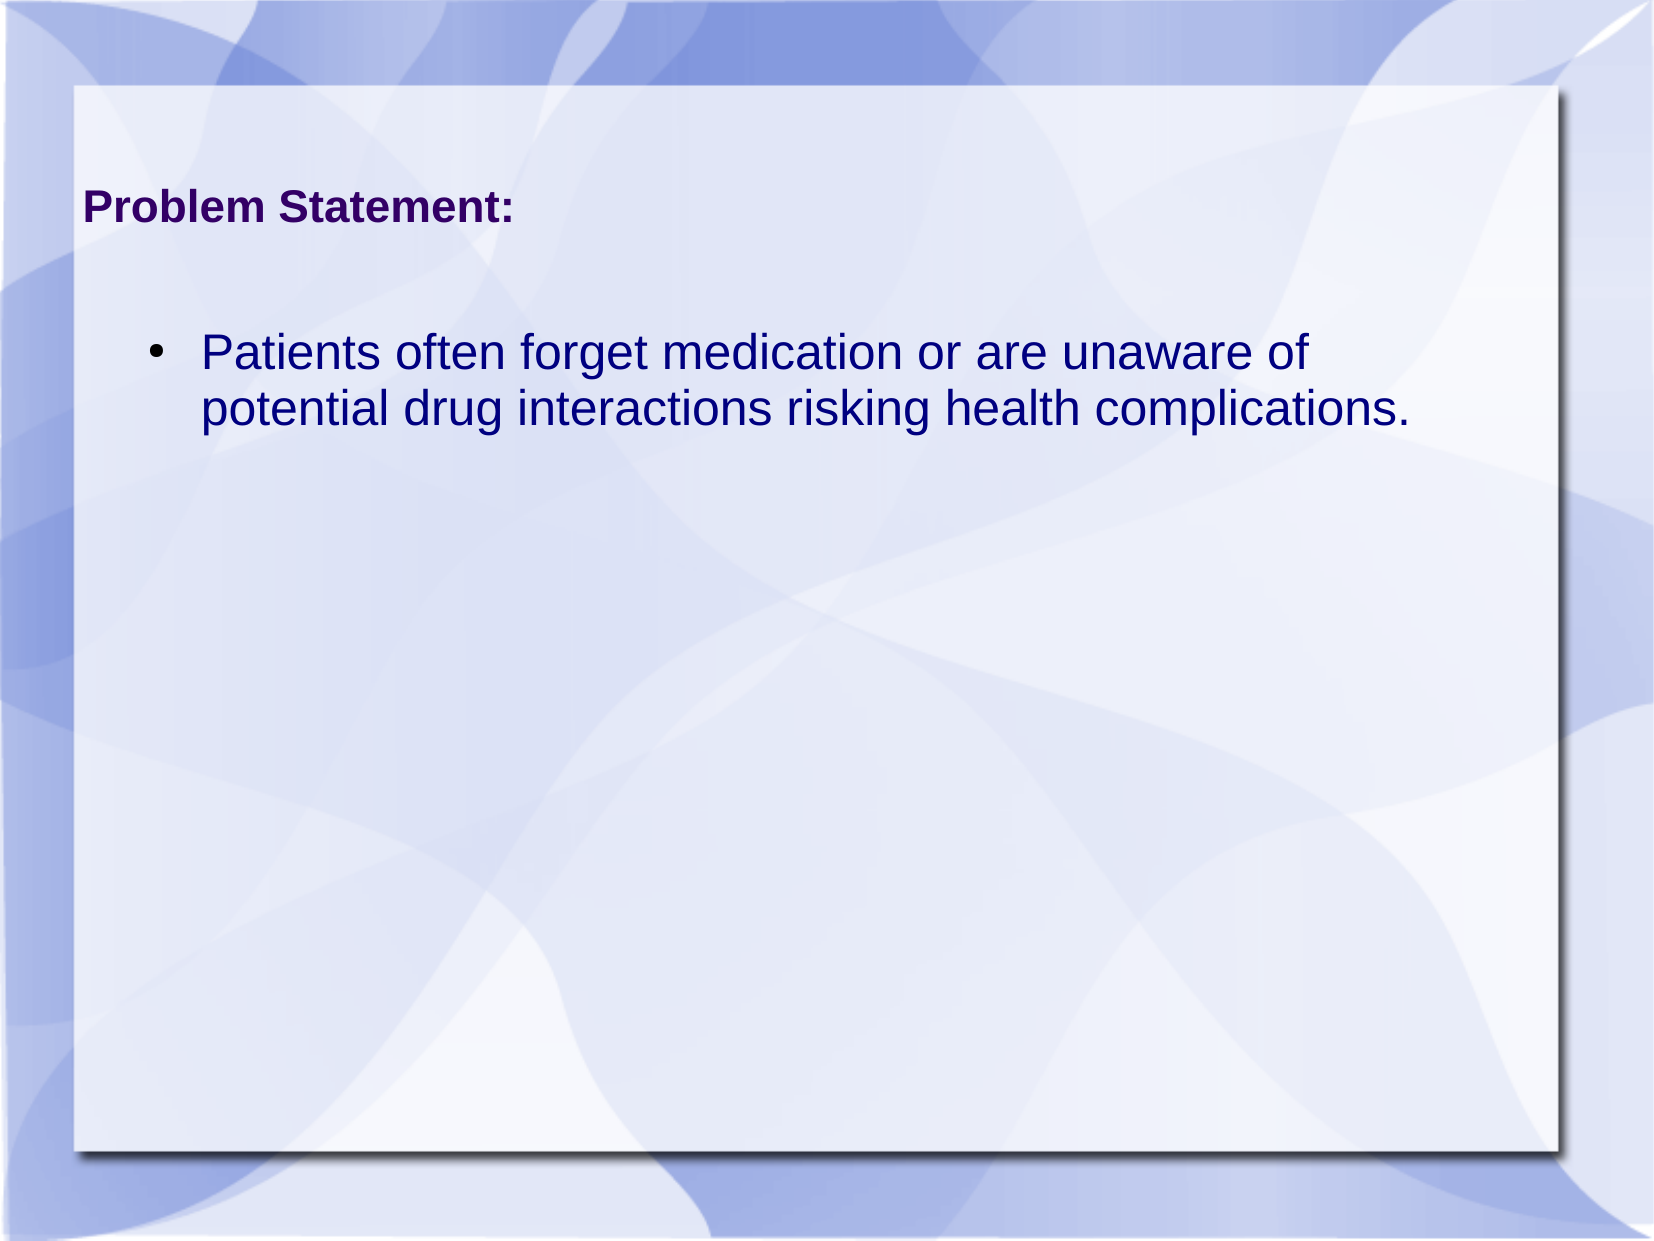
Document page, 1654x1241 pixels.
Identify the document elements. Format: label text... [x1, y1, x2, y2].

list Patients often forget medication or are unaware of potential drug interactions risking health complications. [129, 324, 1489, 975]
title Problem Statement: [82, 102, 1571, 310]
picture [0, 0, 1654, 1241]
